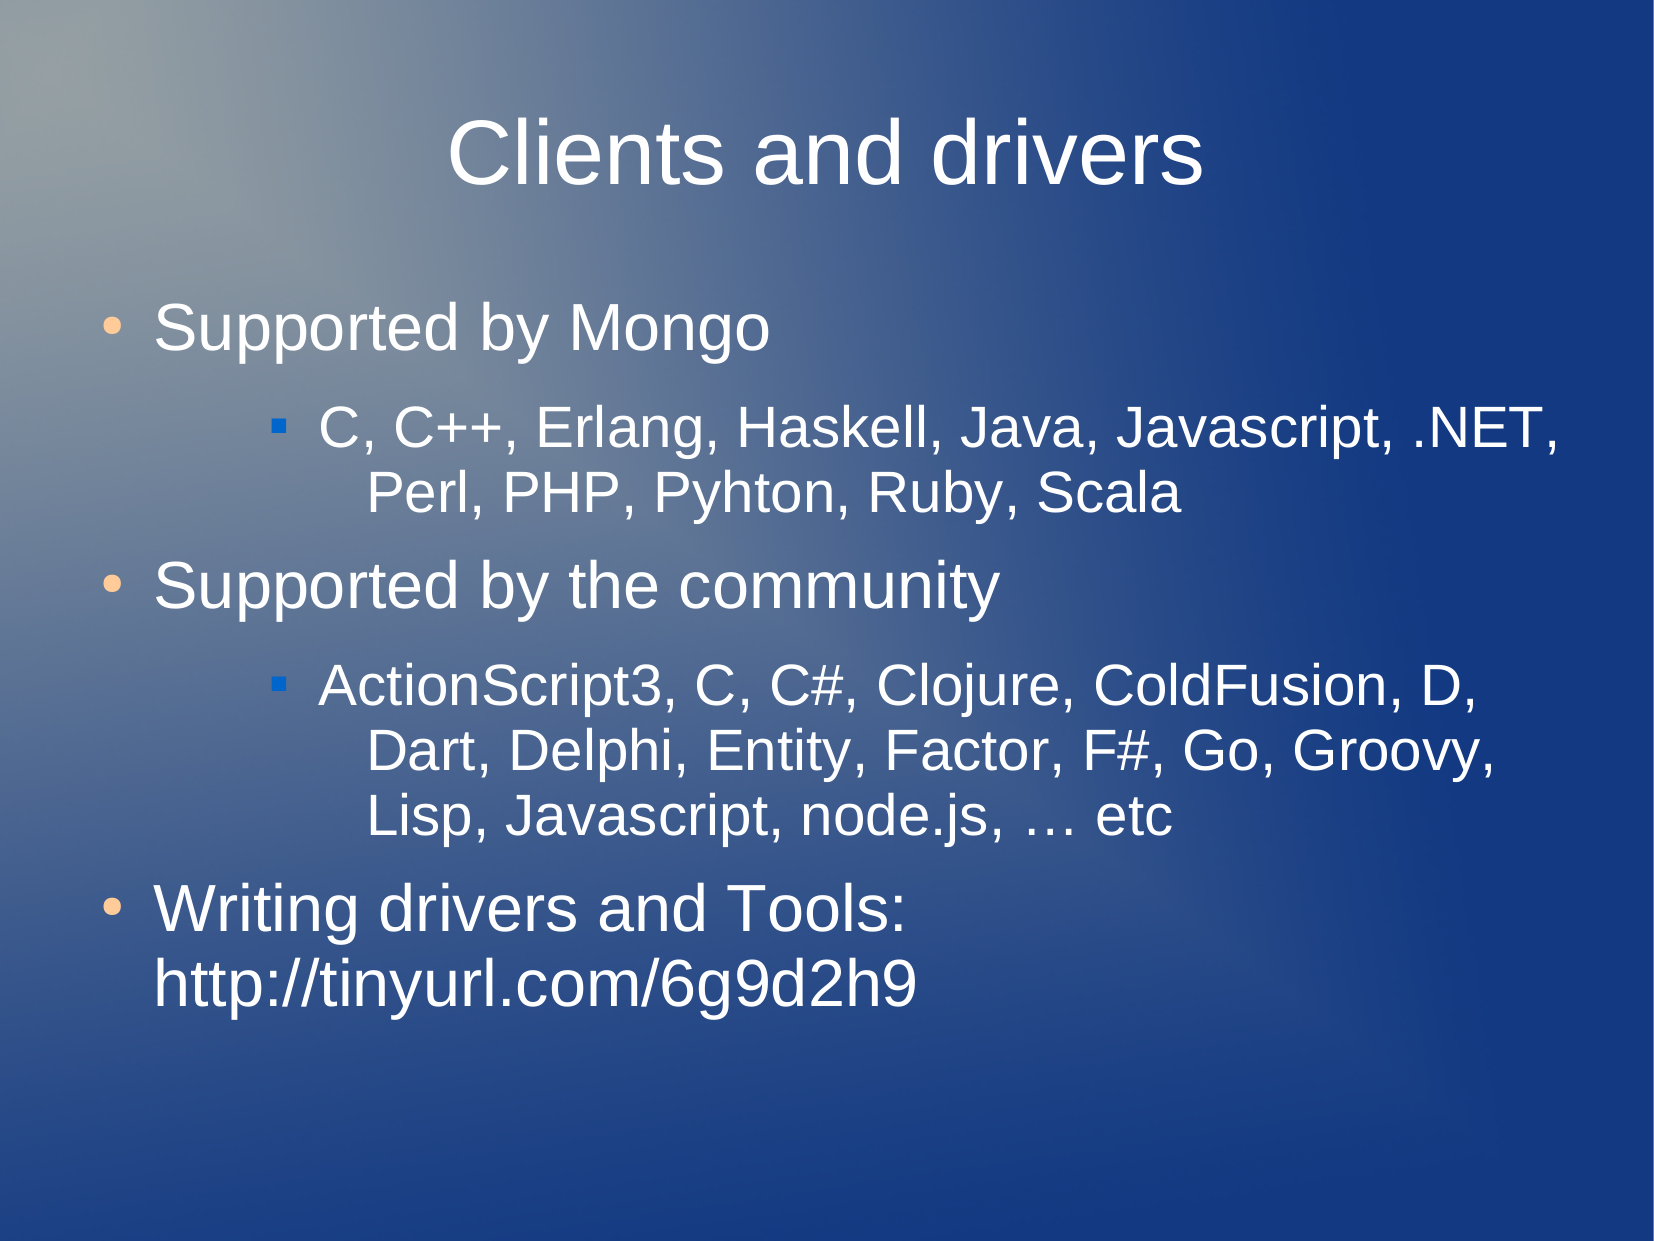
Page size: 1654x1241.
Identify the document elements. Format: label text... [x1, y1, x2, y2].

list Supported by Mongo C, C++, Erlang, Haskell, Java, Javascript, .NET, Perl, PHP, Pyhton, Ruby, Scala Supported by the community ActionScript3, C, C#, Clojure, ColdFusion, D, Dart, Delphi, Entity, Factor, F#, Go, Groovy, Lisp, Javascript, node.js, … etc Writing drivers and Tools: http://tinyurl.com/6g9d2h9 [82, 290, 1571, 1109]
picture [0, 0, 1654, 1241]
title Clients and drivers [82, 49, 1571, 257]
